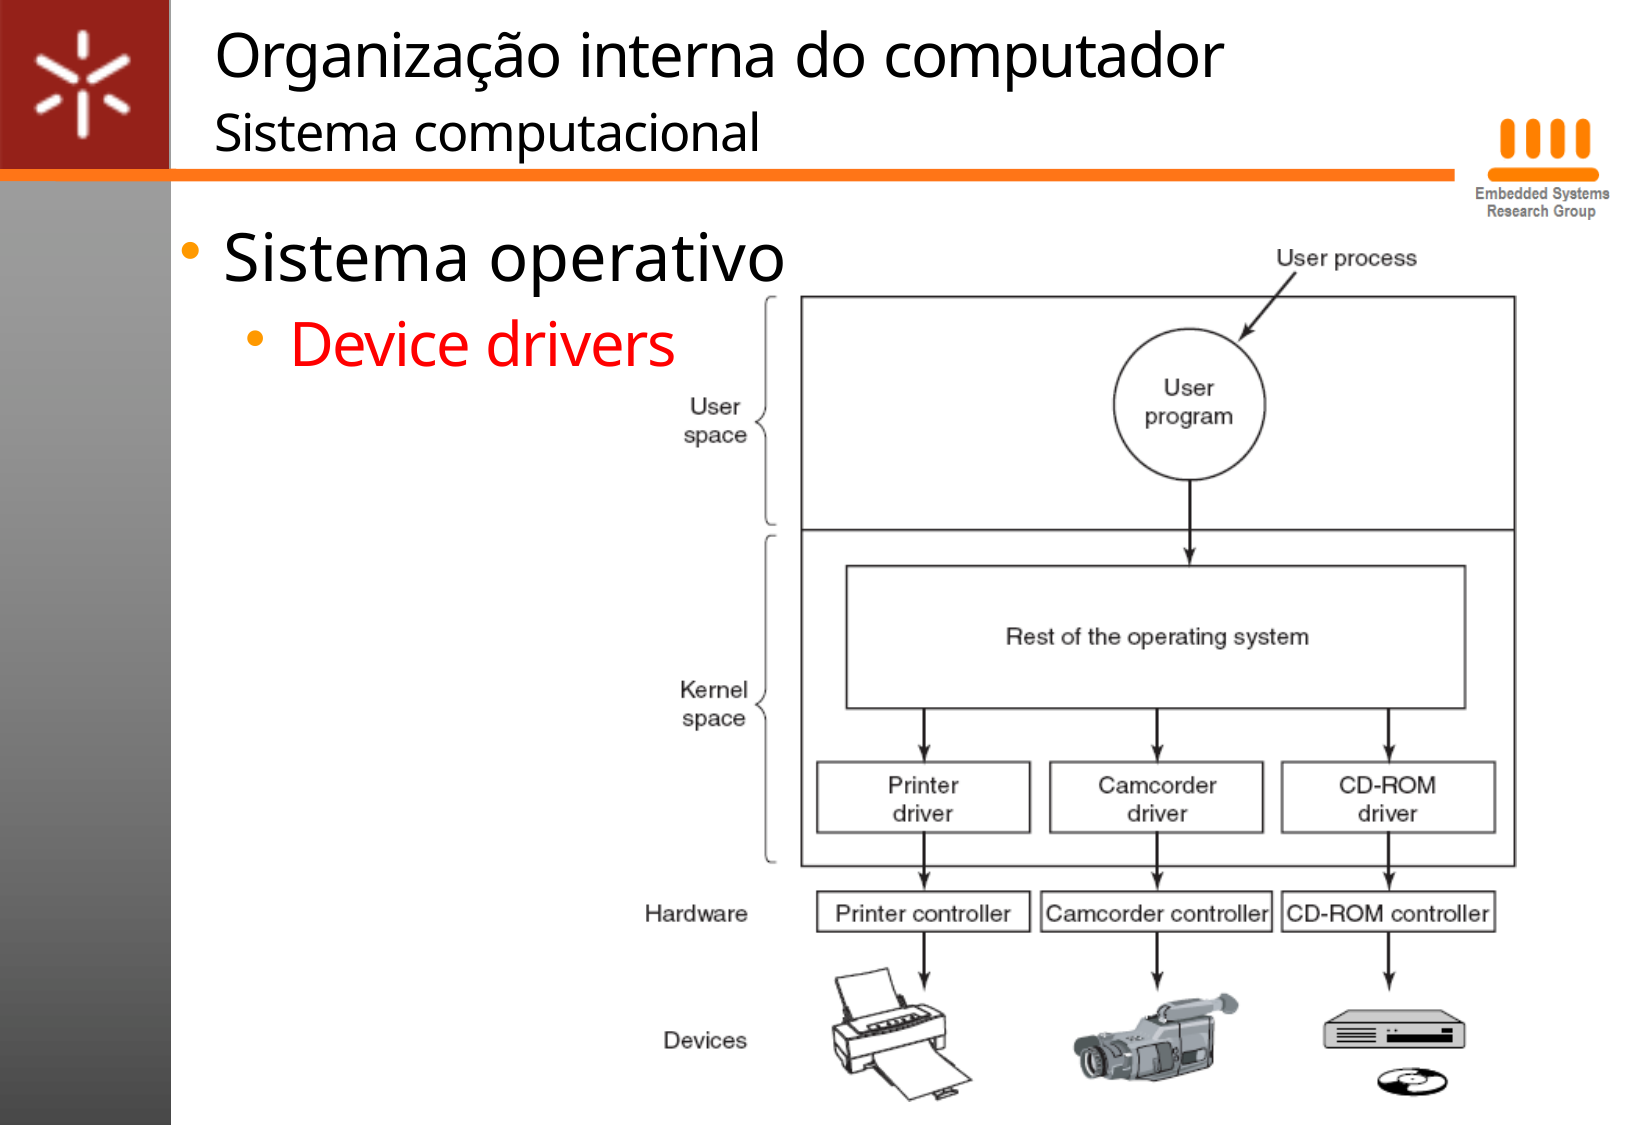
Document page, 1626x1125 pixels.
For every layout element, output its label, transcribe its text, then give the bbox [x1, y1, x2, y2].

text_box Sistema operativo Device drivers [177, 200, 1096, 379]
picture [0, 182, 171, 1125]
picture [646, 249, 1517, 1102]
picture [0, 0, 171, 169]
title Organização interna do computador Sistema computacional [212, 16, 1394, 234]
picture [1475, 118, 1610, 220]
